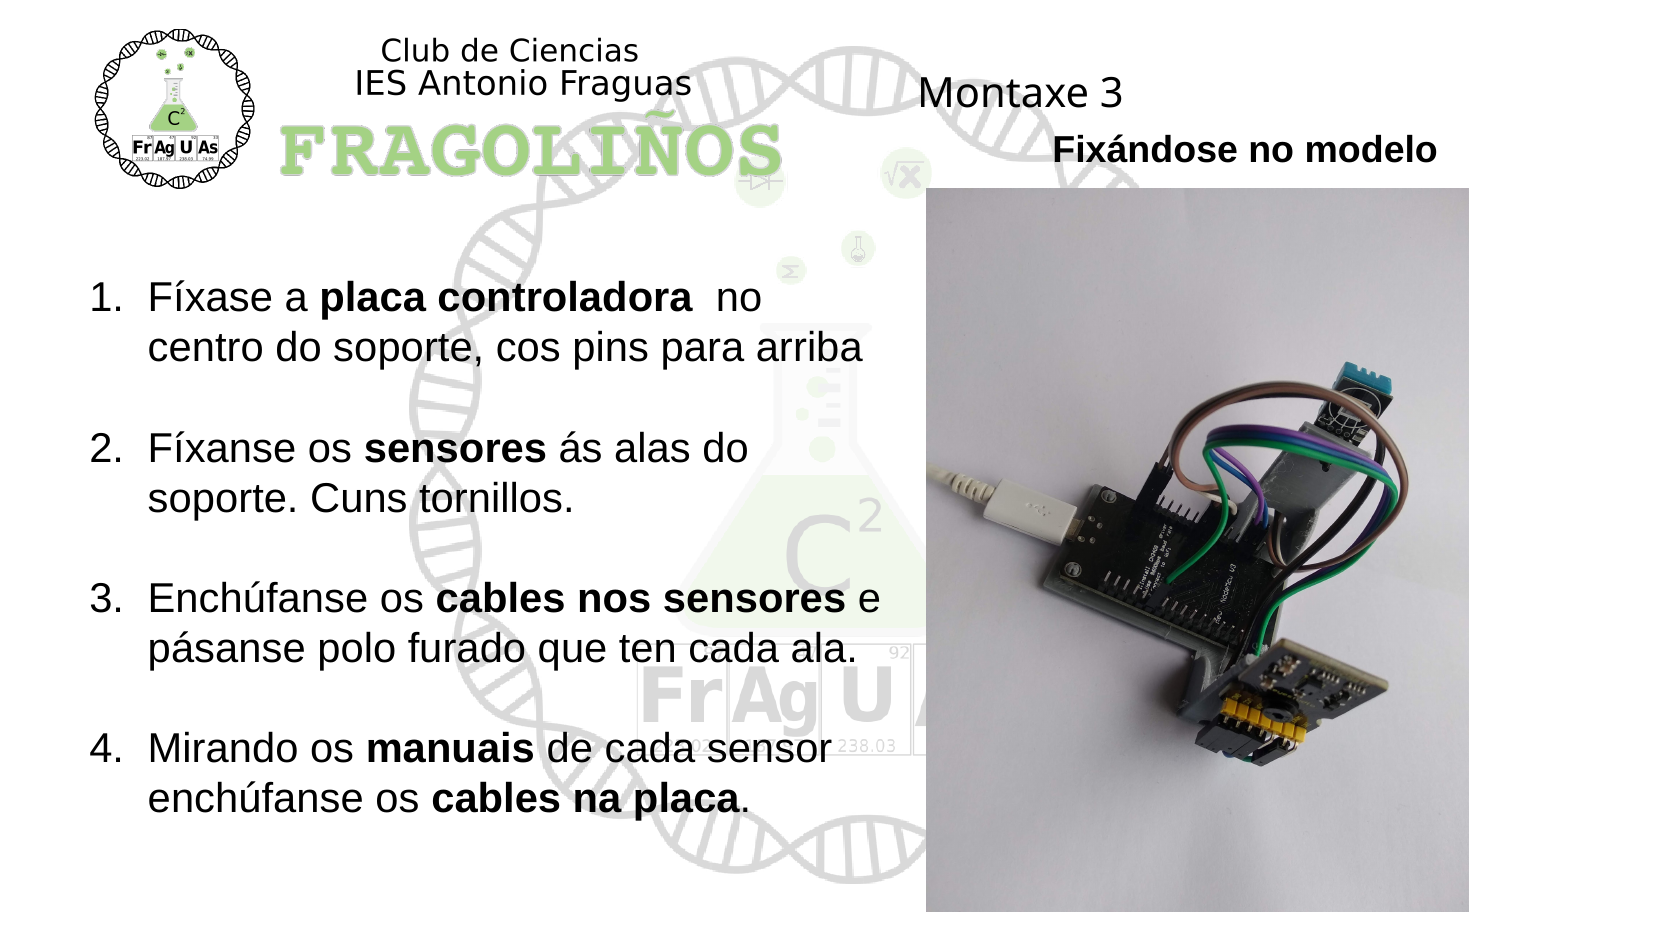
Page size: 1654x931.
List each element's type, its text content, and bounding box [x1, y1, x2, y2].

text_box Fíxase a placa controladora no centro do soporte, cos pins para arriba Fíxanse os sensores ás alas do soporte. Cuns tornillos. Enchúfanse os cables nos sensores e pásanse polo furado que ten cada ala. Mirando os manuais de cada sensor enchúfanse os cables na placa. [57, 255, 902, 836]
text_box Montaxe 3 [902, 58, 1589, 118]
text_box Fixándose no modelo [902, 118, 1589, 178]
picture [82, 29, 1469, 912]
